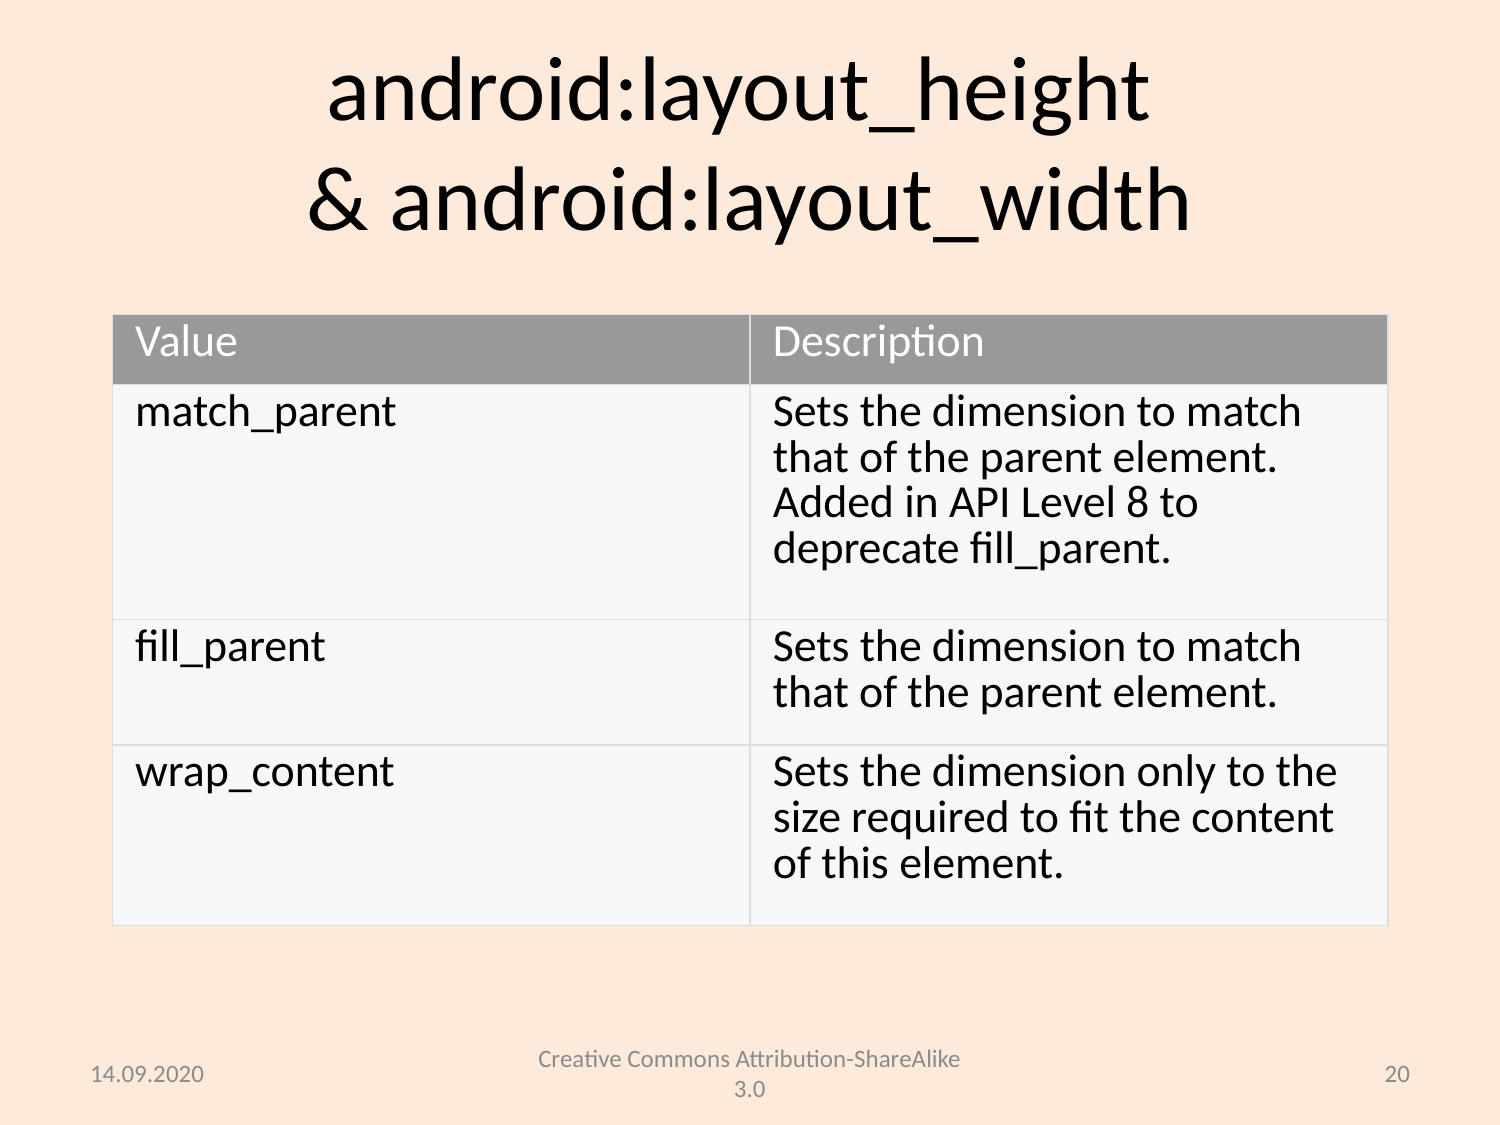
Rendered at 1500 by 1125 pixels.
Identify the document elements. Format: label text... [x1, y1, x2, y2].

table_cell Sets the dimension to match that of the parent element. [751, 620, 1387, 744]
footer Creative Commons Attribution-ShareAlike 3.0 [512, 1042, 988, 1103]
slide_number <number> [1074, 1042, 1425, 1103]
table_cell wrap_content [113, 746, 749, 925]
table_header Description [751, 315, 1387, 384]
title android:layout_height & android:layout_width [75, 45, 1425, 233]
table_cell fill_parent [113, 620, 749, 744]
table_cell match_parent [113, 385, 749, 619]
table_cell Sets the dimension to match that of the parent element. Added in API Level 8 to deprecate fill_parent. [751, 385, 1387, 619]
table_cell Sets the dimension only to the size required to fit the content of this element. [751, 746, 1387, 925]
table_header Value [113, 315, 749, 384]
